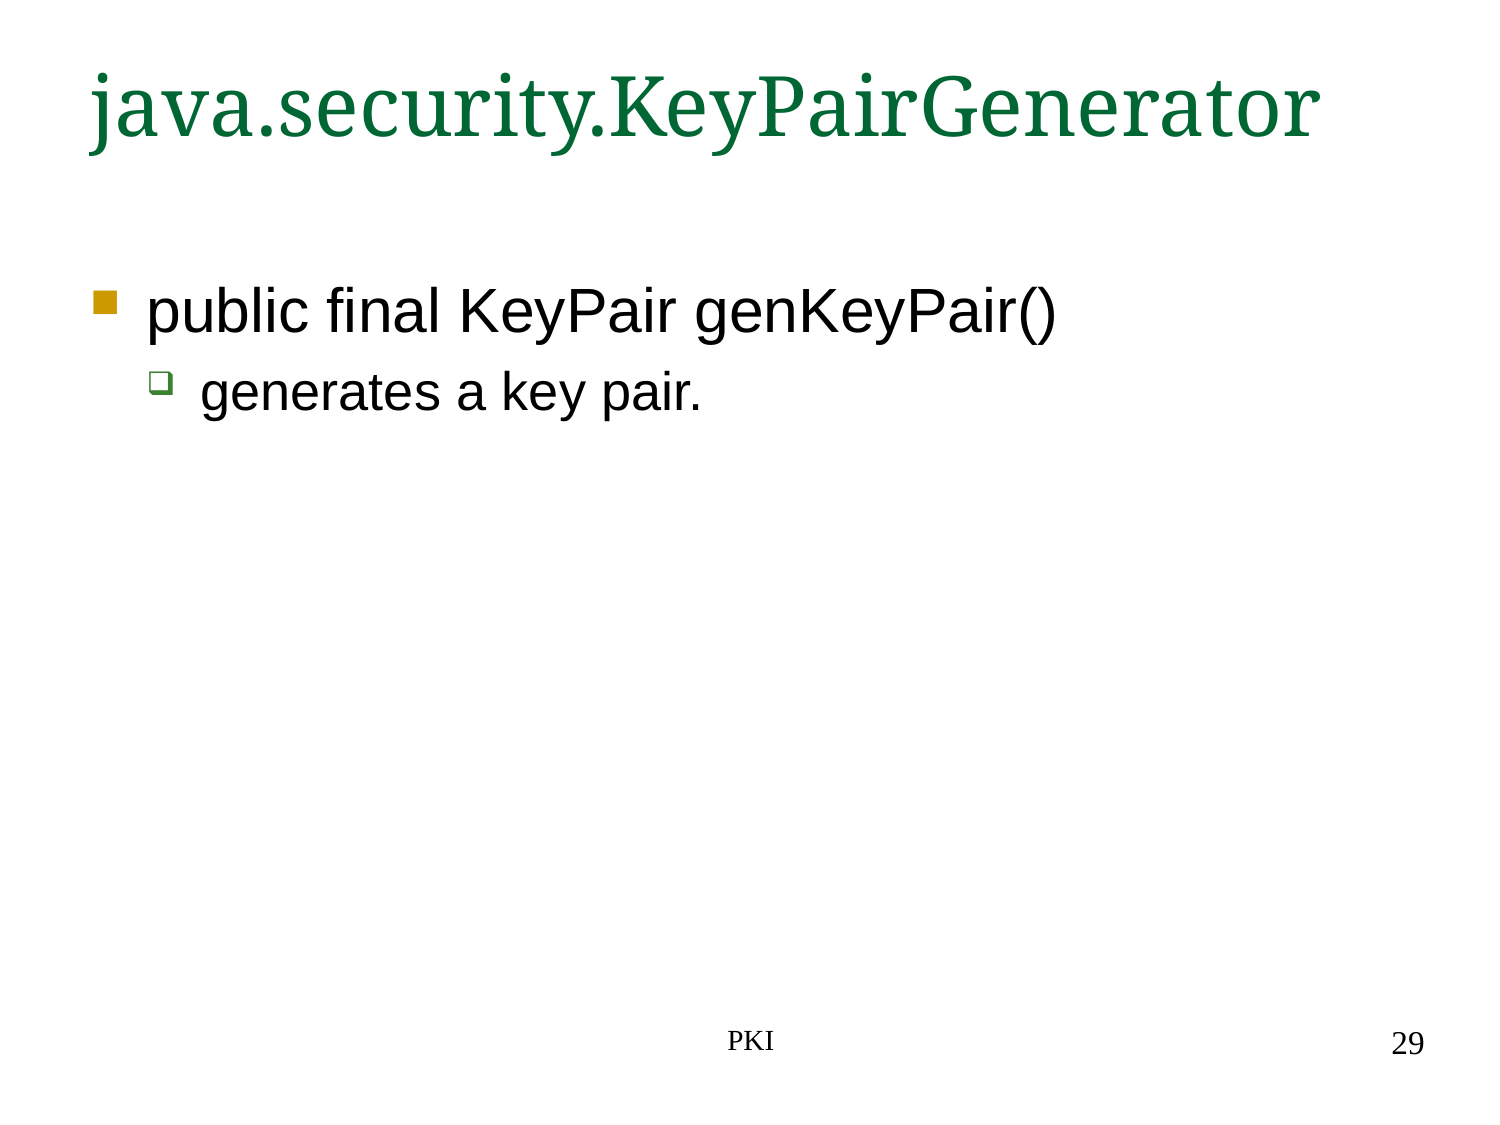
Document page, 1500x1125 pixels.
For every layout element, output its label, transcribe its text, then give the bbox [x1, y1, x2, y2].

list public final KeyPair genKeyPair() generates a key pair. [75, 262, 1425, 1006]
title java.security.KeyPairGenerator [75, 45, 1425, 233]
